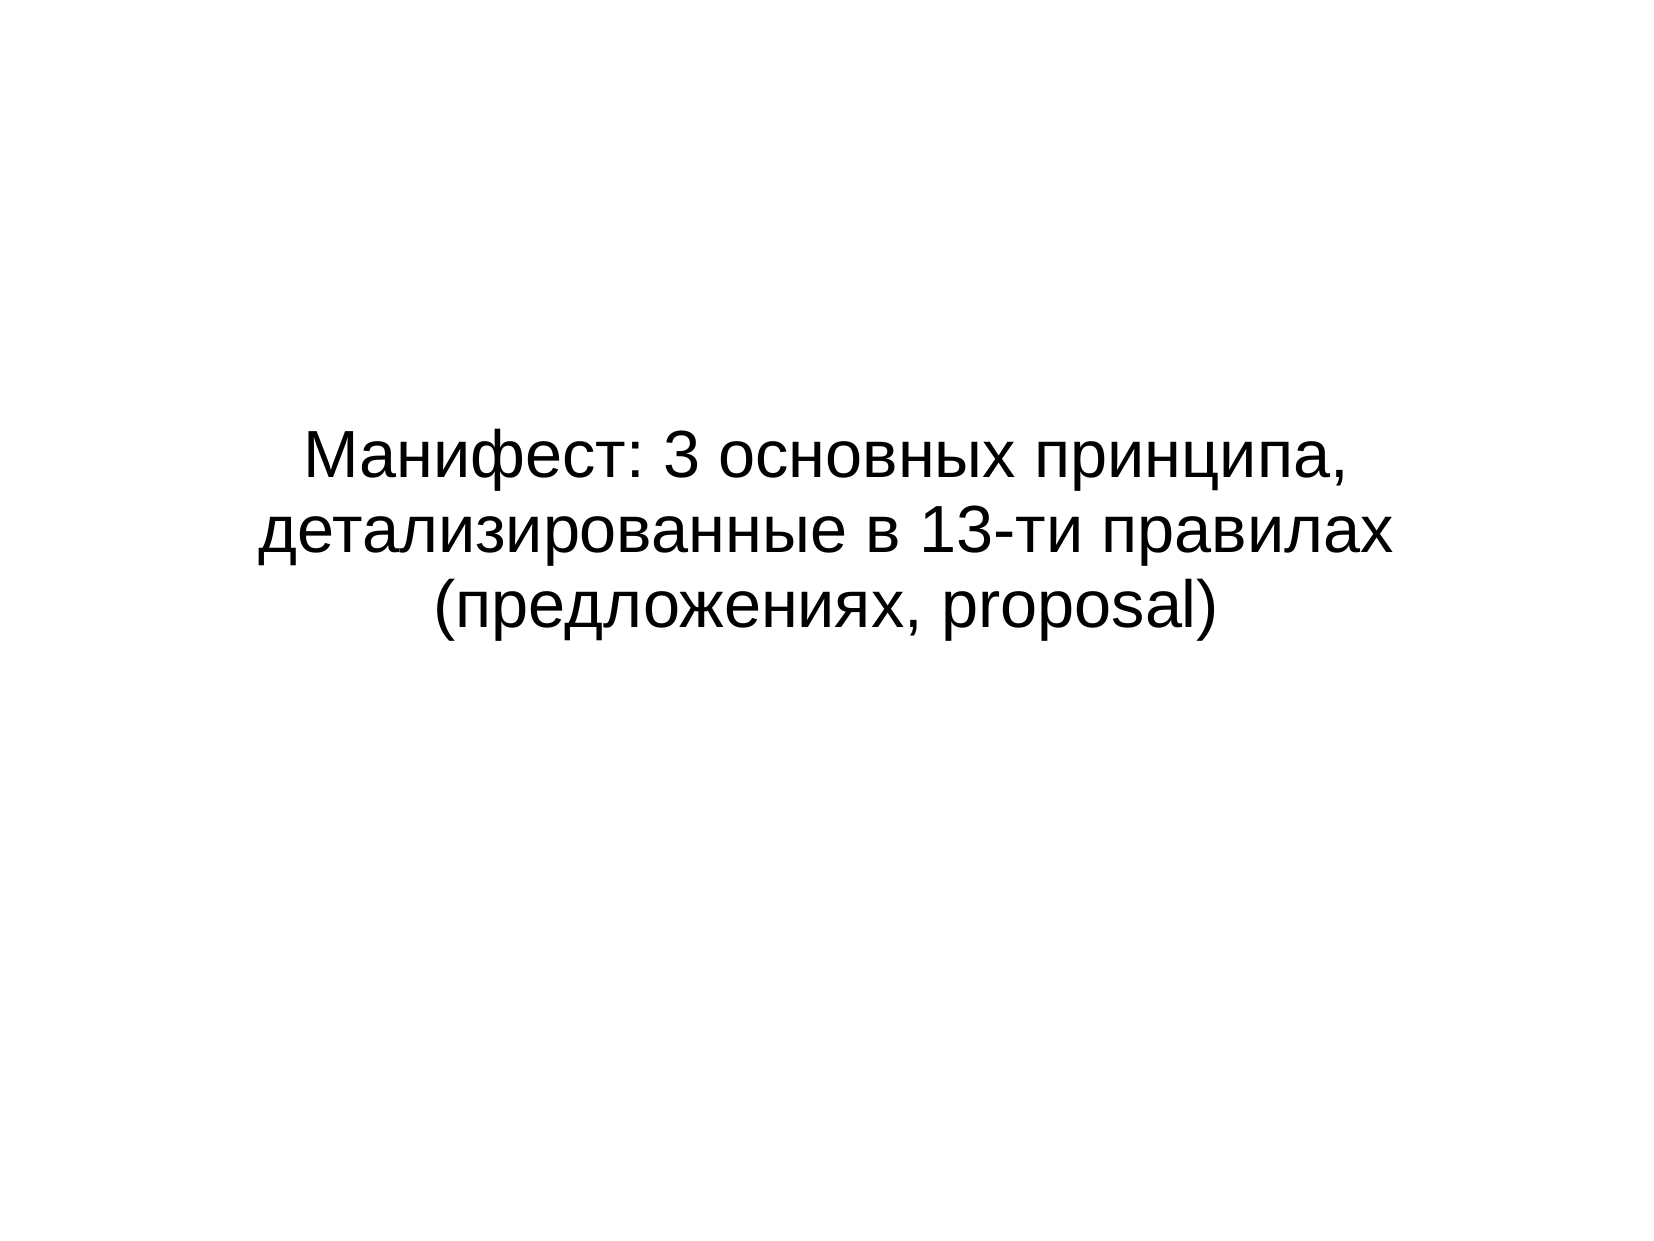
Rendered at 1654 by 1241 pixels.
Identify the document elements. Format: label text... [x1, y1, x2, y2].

subtitle Манифест: 3 основных принципа, детализированные в 13-ти правилах (предложениях, proposal) [82, 49, 1571, 1010]
